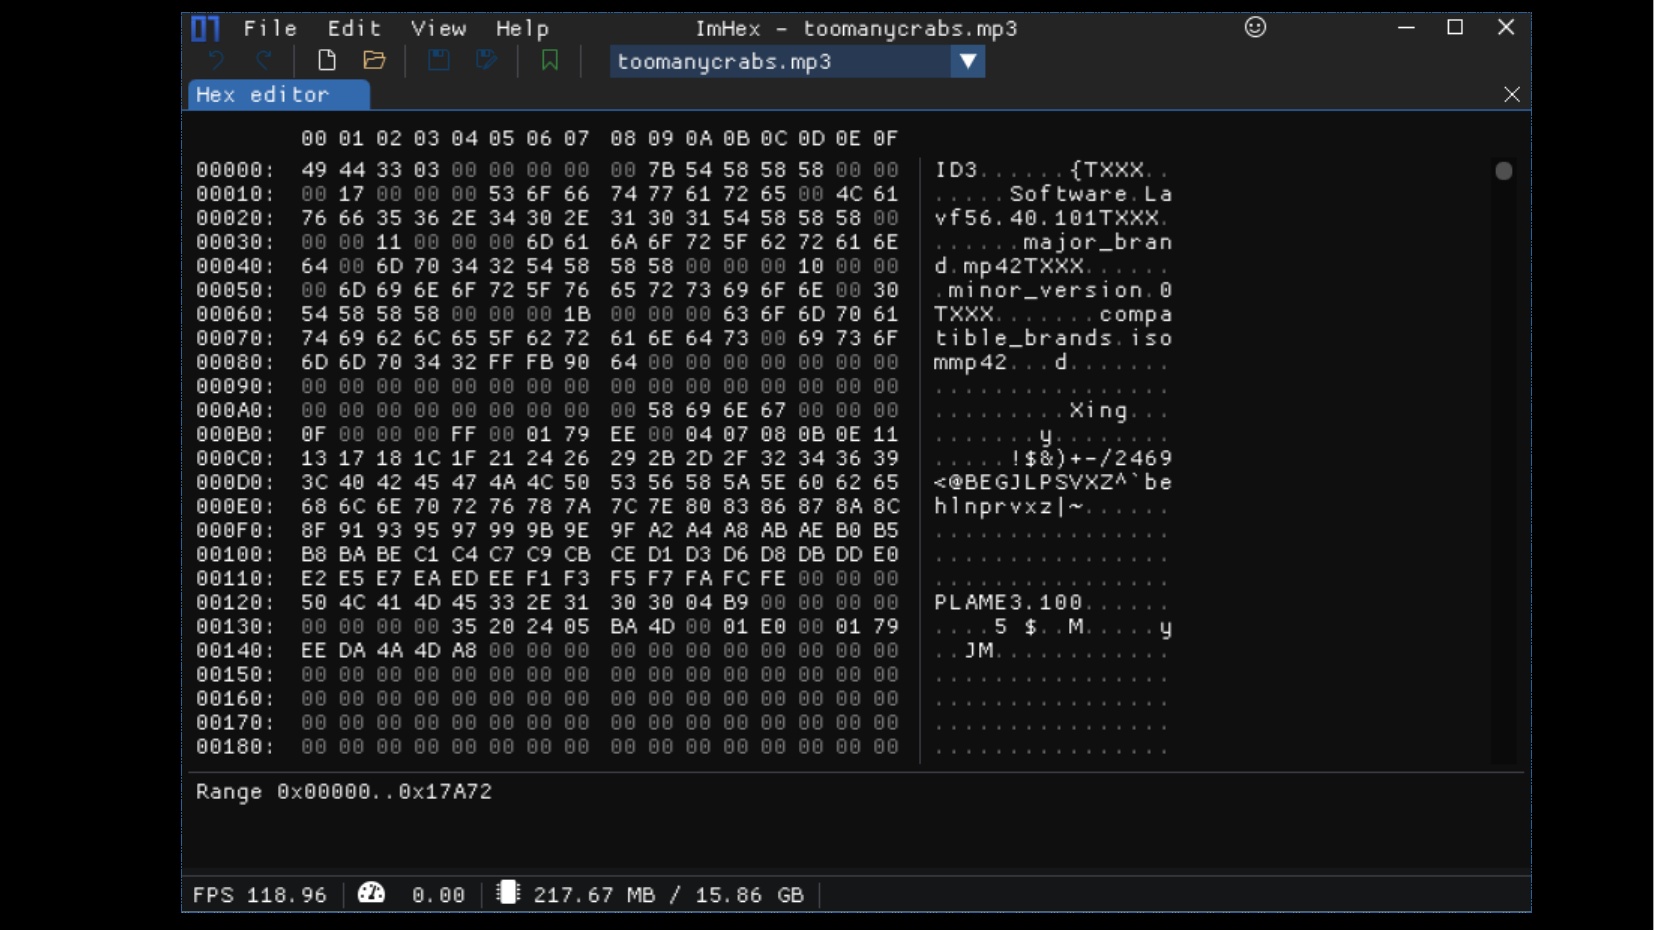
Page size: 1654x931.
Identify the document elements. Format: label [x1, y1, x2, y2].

picture [181, 12, 1532, 913]
